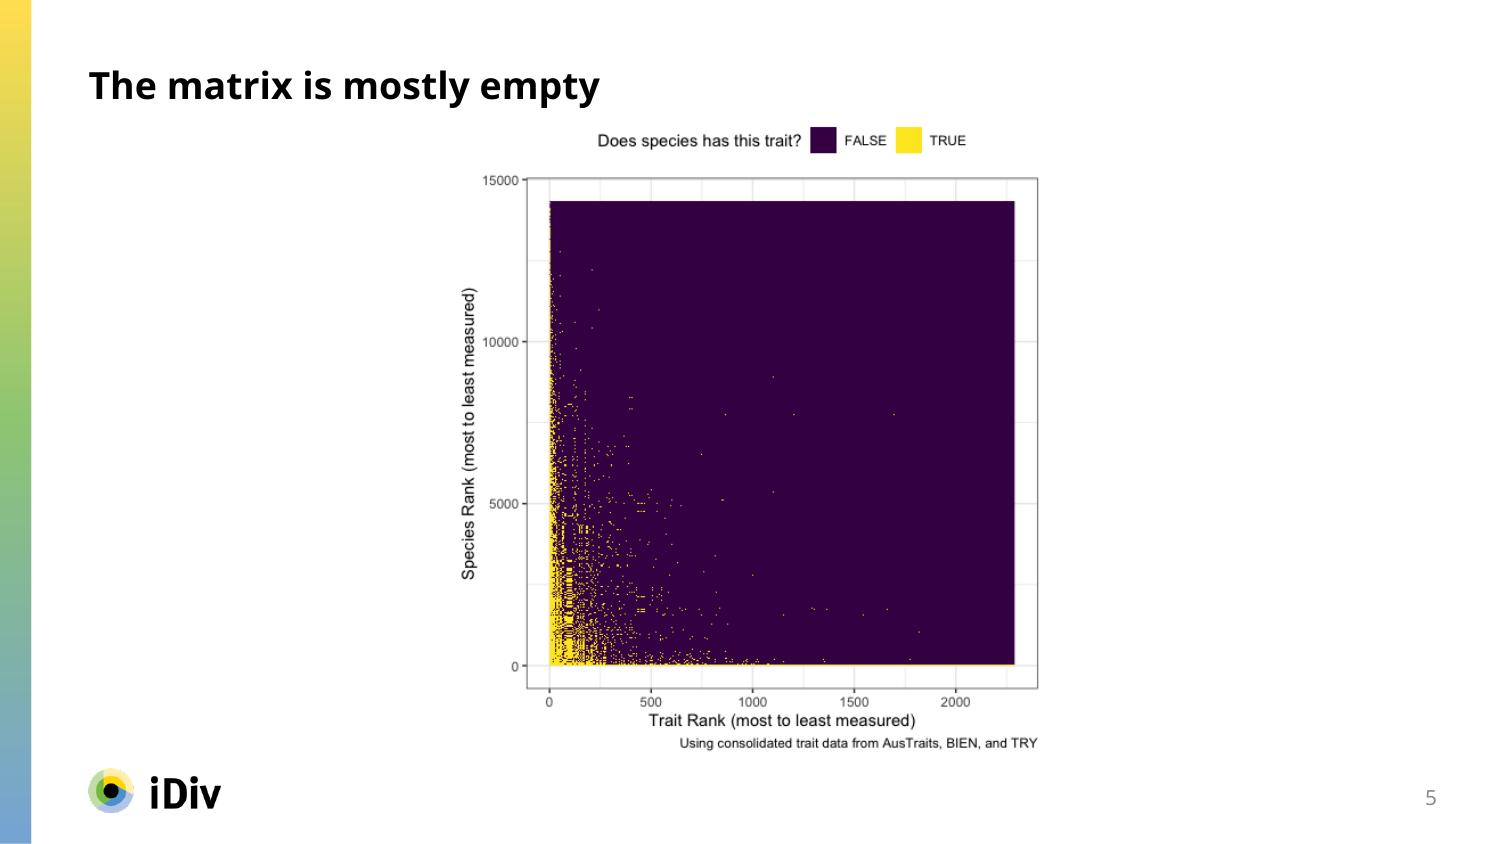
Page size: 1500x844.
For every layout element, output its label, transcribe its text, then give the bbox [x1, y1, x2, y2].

picture [0, 0, 1500, 844]
list The matrix is mostly empty [88, 61, 1437, 157]
slide_number <numéro> [1240, 767, 1437, 813]
